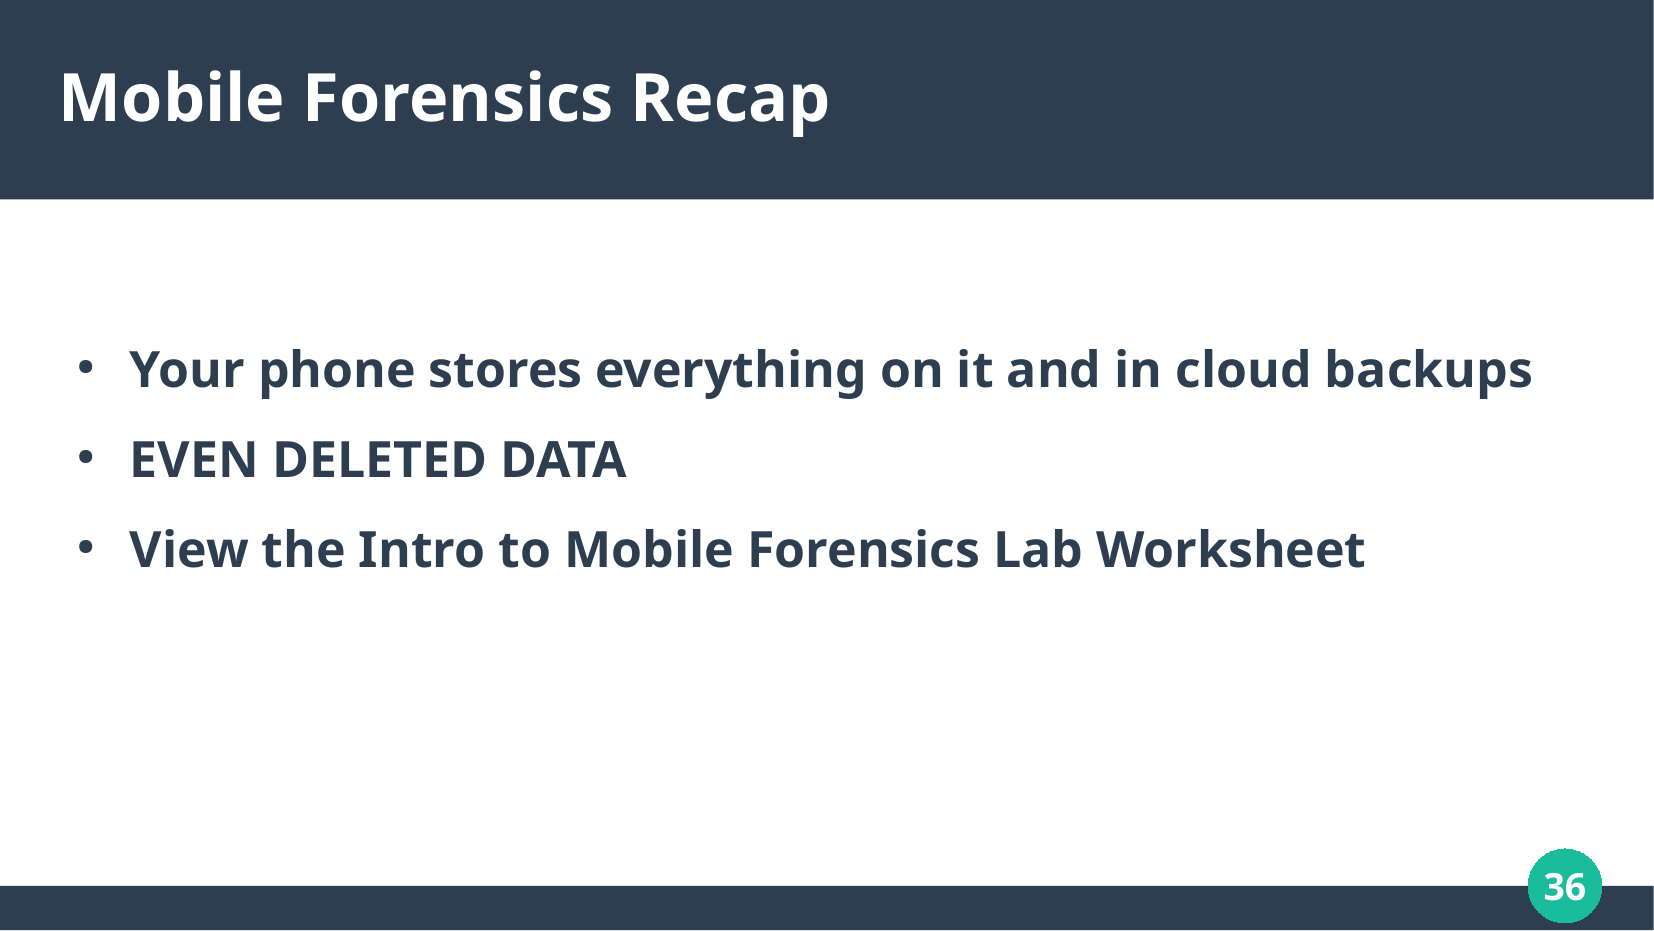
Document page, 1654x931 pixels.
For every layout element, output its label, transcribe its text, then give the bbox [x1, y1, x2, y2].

list Your phone stores everything on it and in cloud backups EVEN DELETED DATA View the Intro to Mobile Forensics Lab Worksheet [59, 243, 1595, 864]
title Mobile Forensics Recap [59, 37, 1595, 155]
